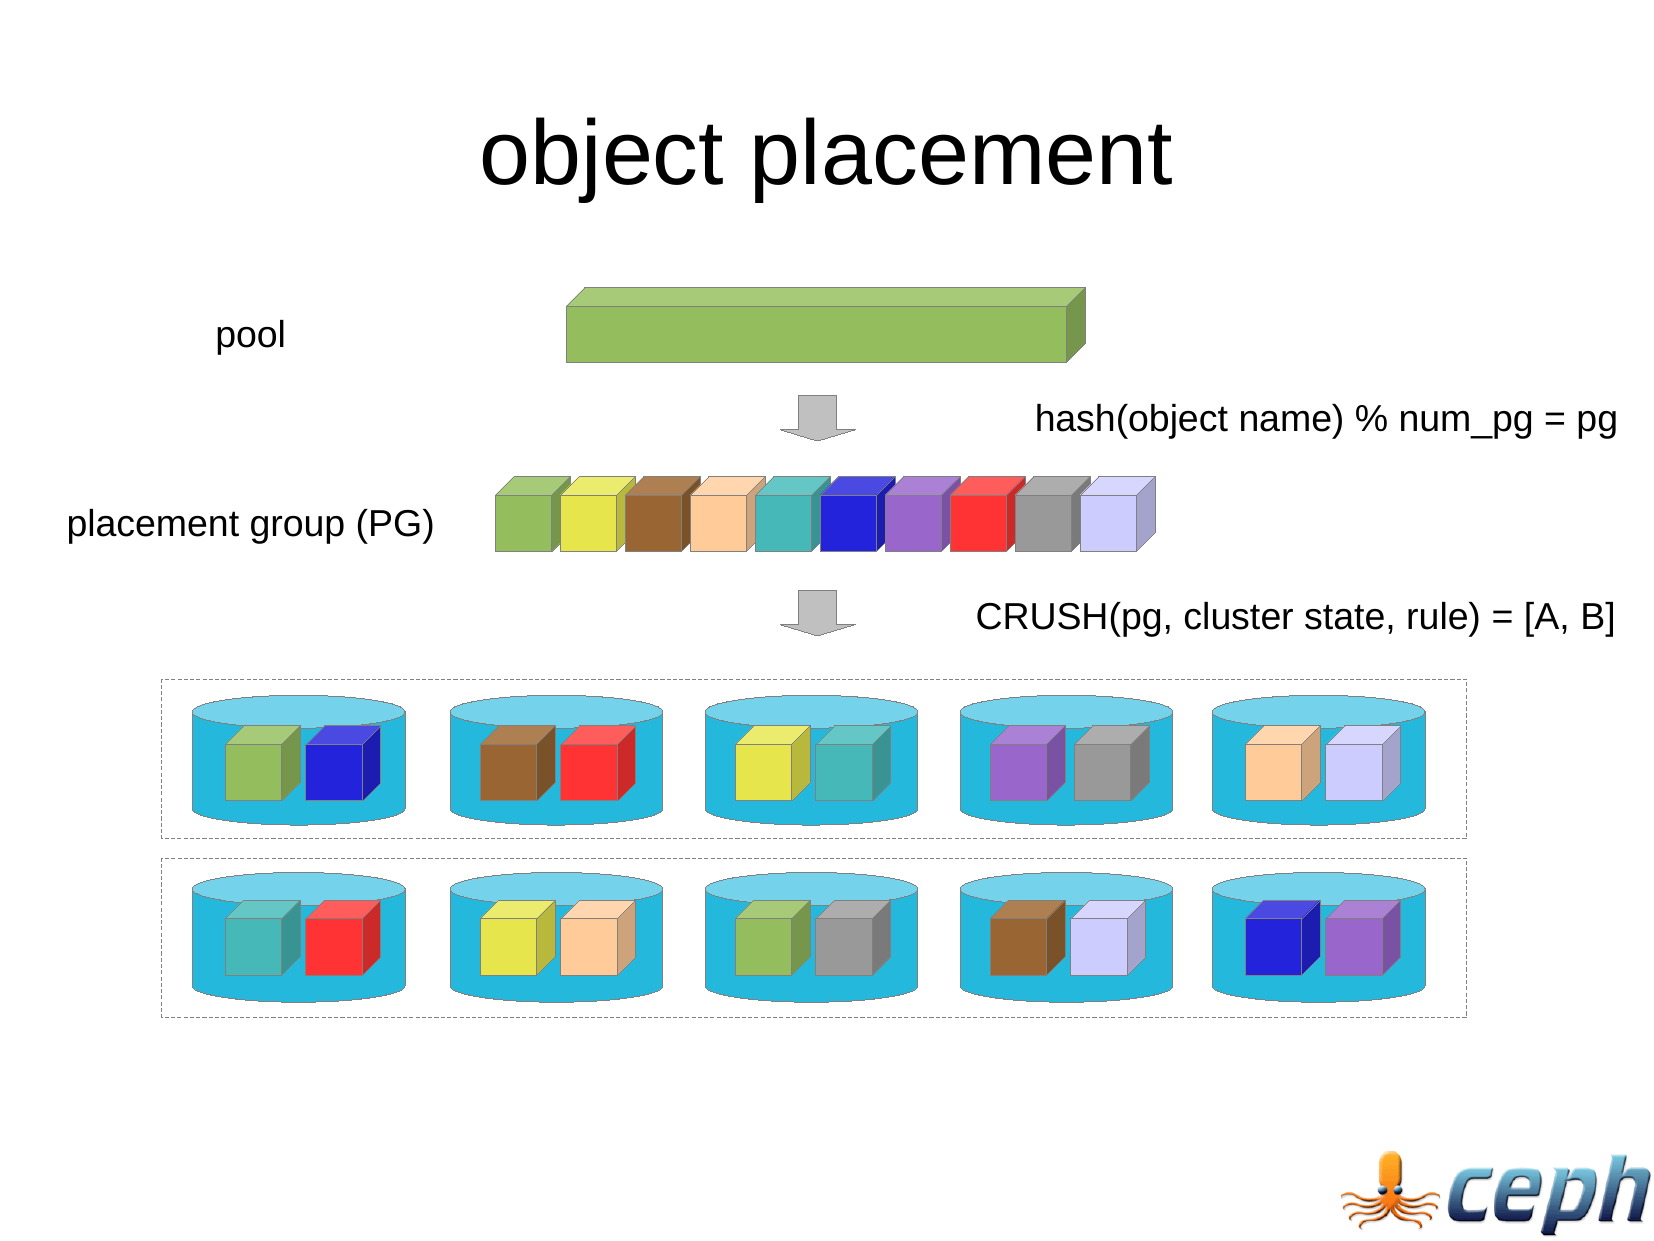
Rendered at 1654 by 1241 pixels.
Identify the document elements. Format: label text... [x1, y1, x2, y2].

text_box CRUSH(pg, cluster state, rule) = [A, B] [960, 588, 1632, 646]
text_box [780, 590, 856, 636]
text_box [566, 287, 1086, 363]
text_box [1212, 712, 1426, 826]
text_box [450, 891, 663, 1003]
text_box [450, 714, 663, 826]
picture [1335, 1151, 1651, 1239]
text_box [960, 891, 1173, 1003]
text_box [960, 714, 1173, 826]
text_box hash(object name) % num_pg = pg [1020, 390, 1634, 447]
text_box placement group (PG) [51, 495, 450, 553]
title object placement [82, 49, 1571, 257]
text_box [705, 891, 918, 1003]
text_box [780, 395, 856, 441]
text_box [705, 714, 918, 826]
text_box pool [200, 306, 301, 364]
text_box [192, 712, 406, 826]
text_box [1212, 890, 1426, 1003]
text_box [495, 476, 1156, 552]
text_box [192, 890, 406, 1003]
